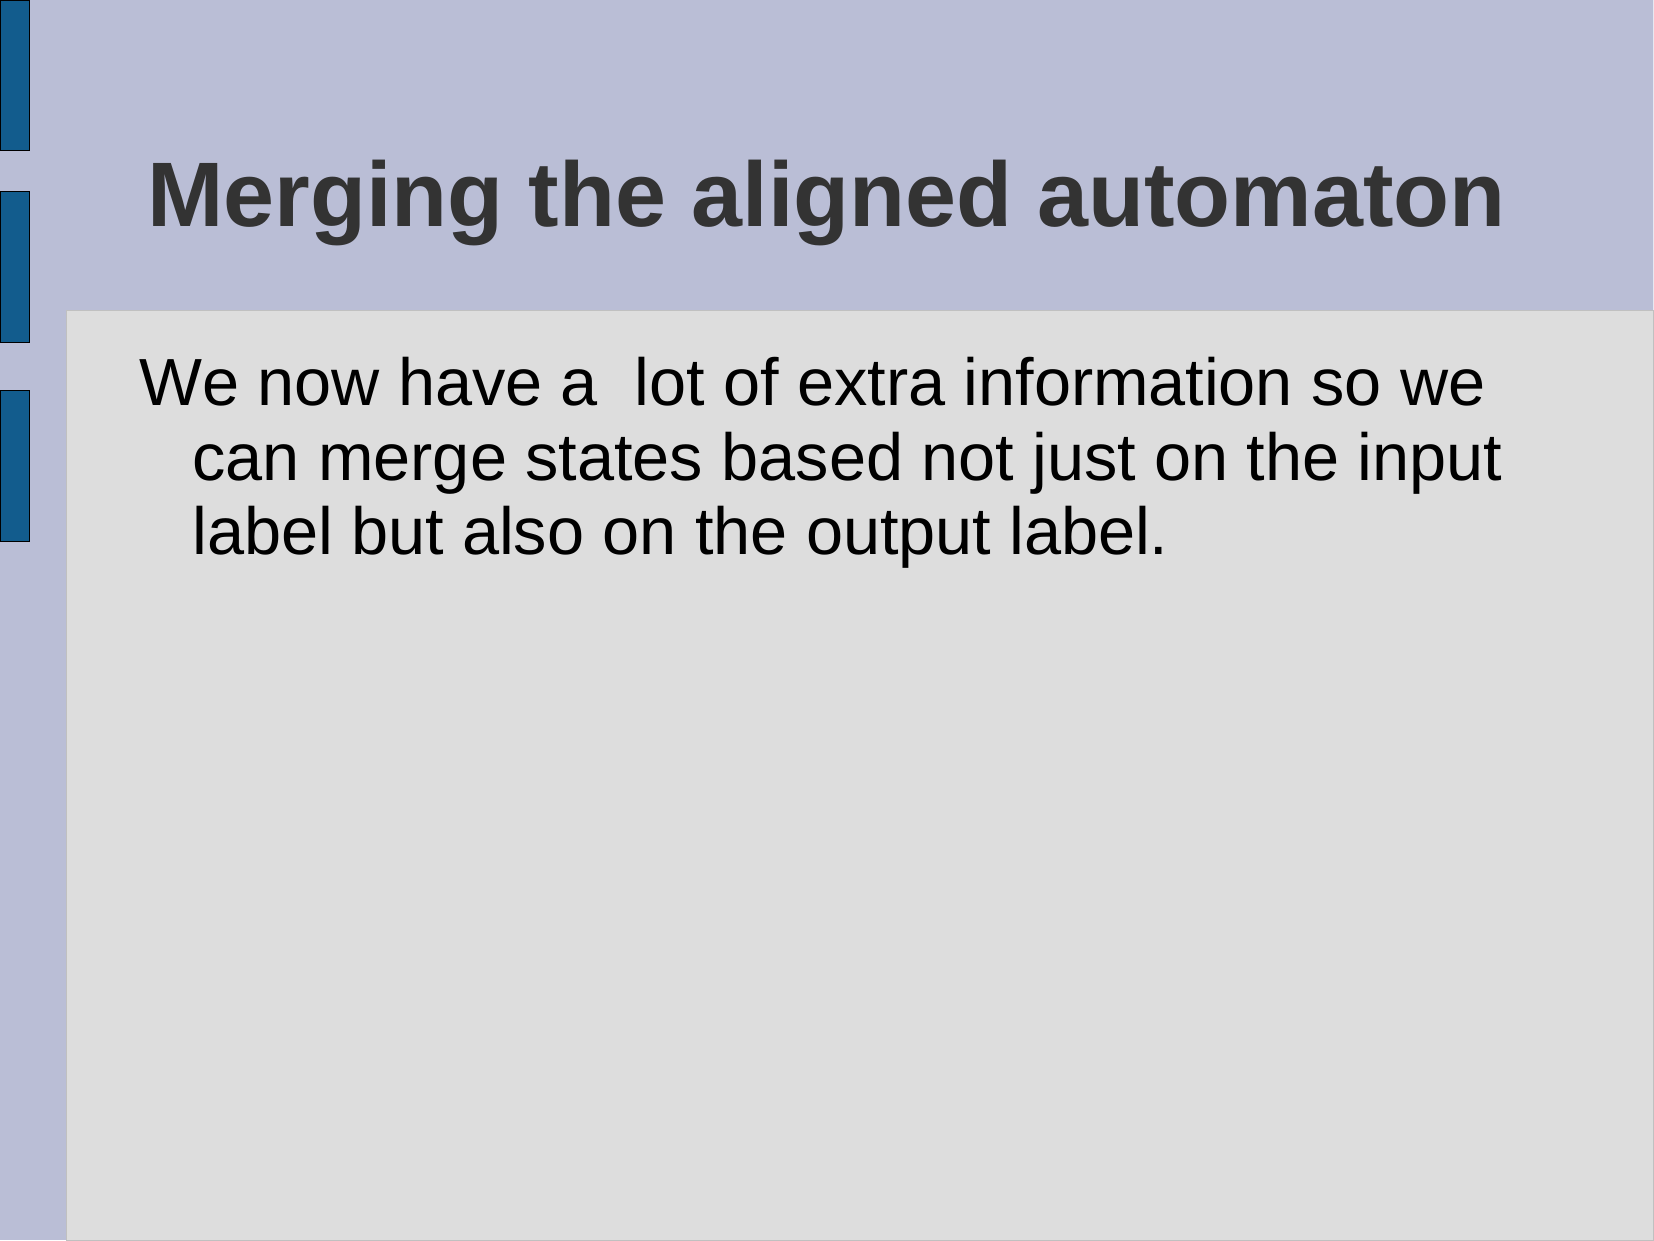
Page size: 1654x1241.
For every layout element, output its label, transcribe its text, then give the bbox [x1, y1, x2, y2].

title Merging the aligned automaton [121, 91, 1534, 299]
list We now have a lot of extra information so we can merge states based not just on the input label but also on the output label. [121, 344, 1534, 1127]
